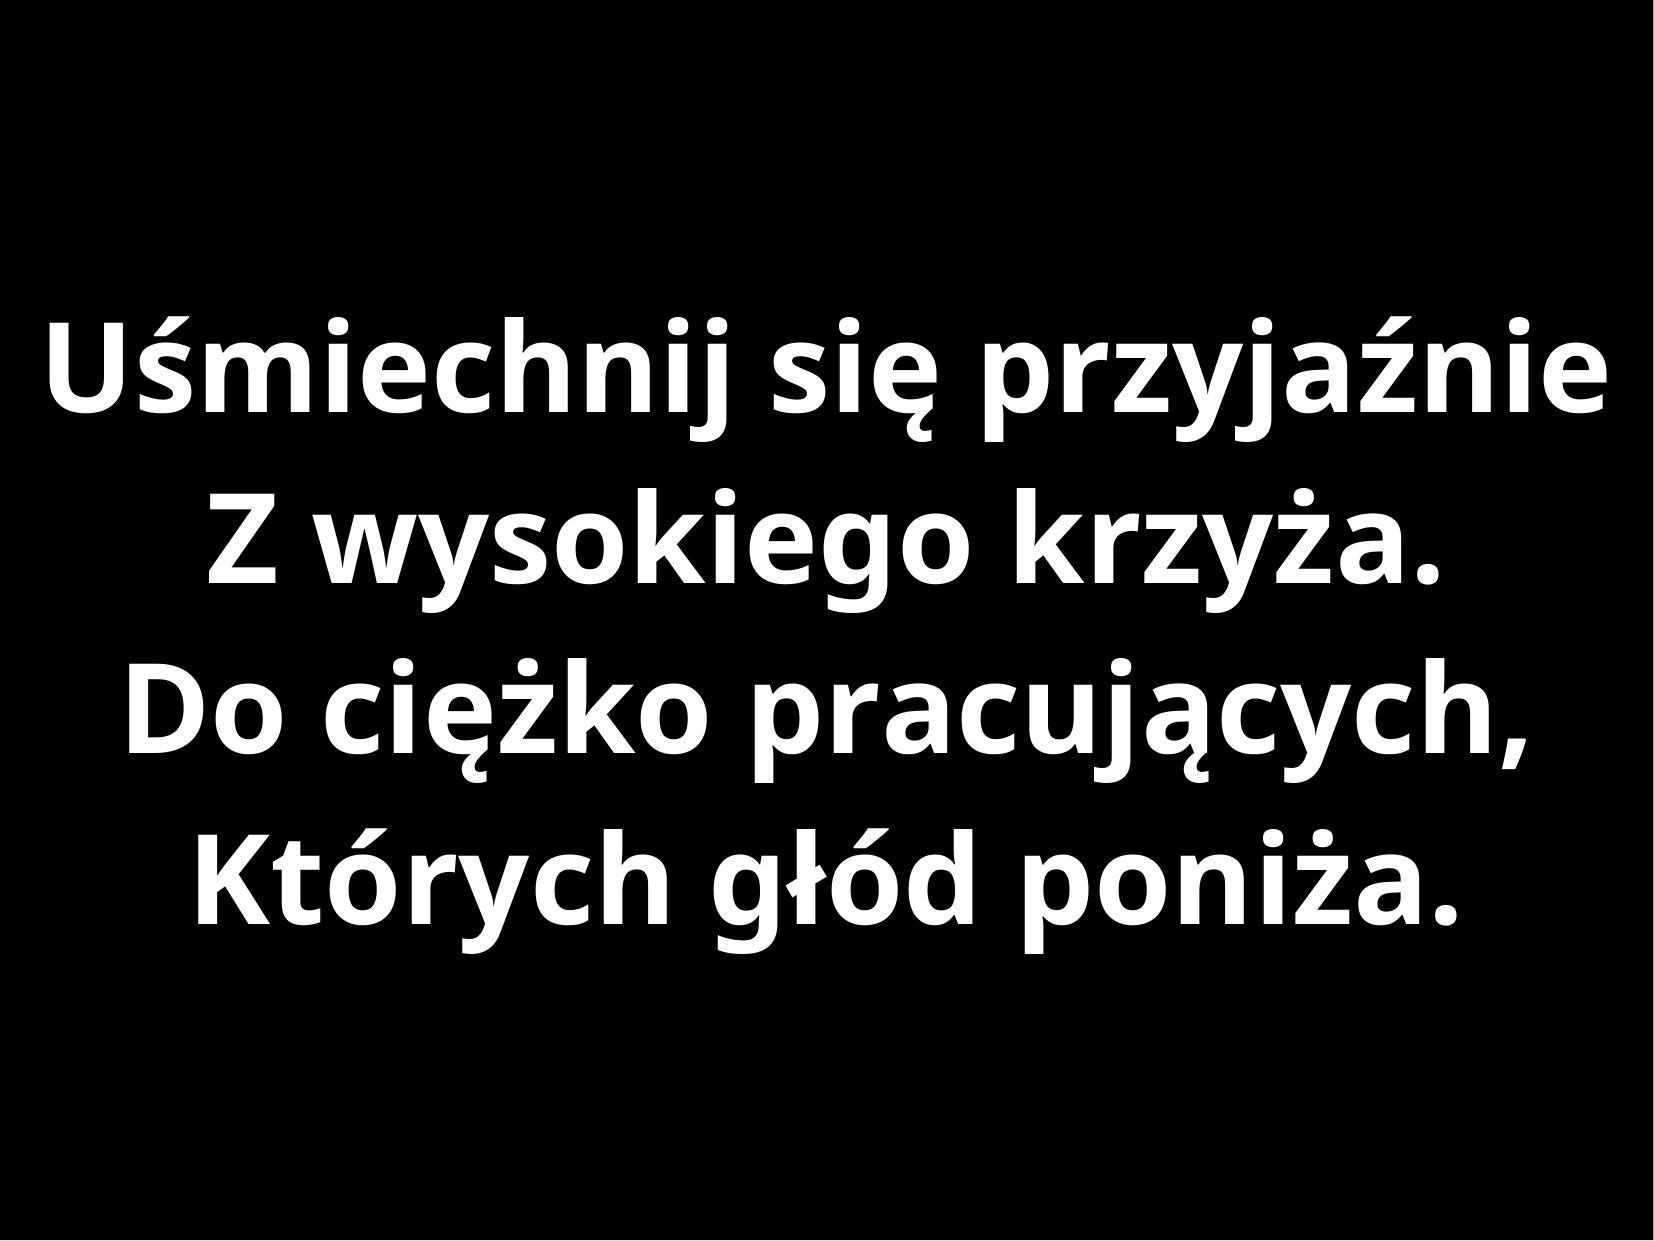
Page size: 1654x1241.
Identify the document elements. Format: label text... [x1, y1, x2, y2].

title Uśmiechnij się przyjaźnie Z wysokiego krzyża. Do ciężko pracujących, Których głód poniża. [0, 0, 1654, 1241]
